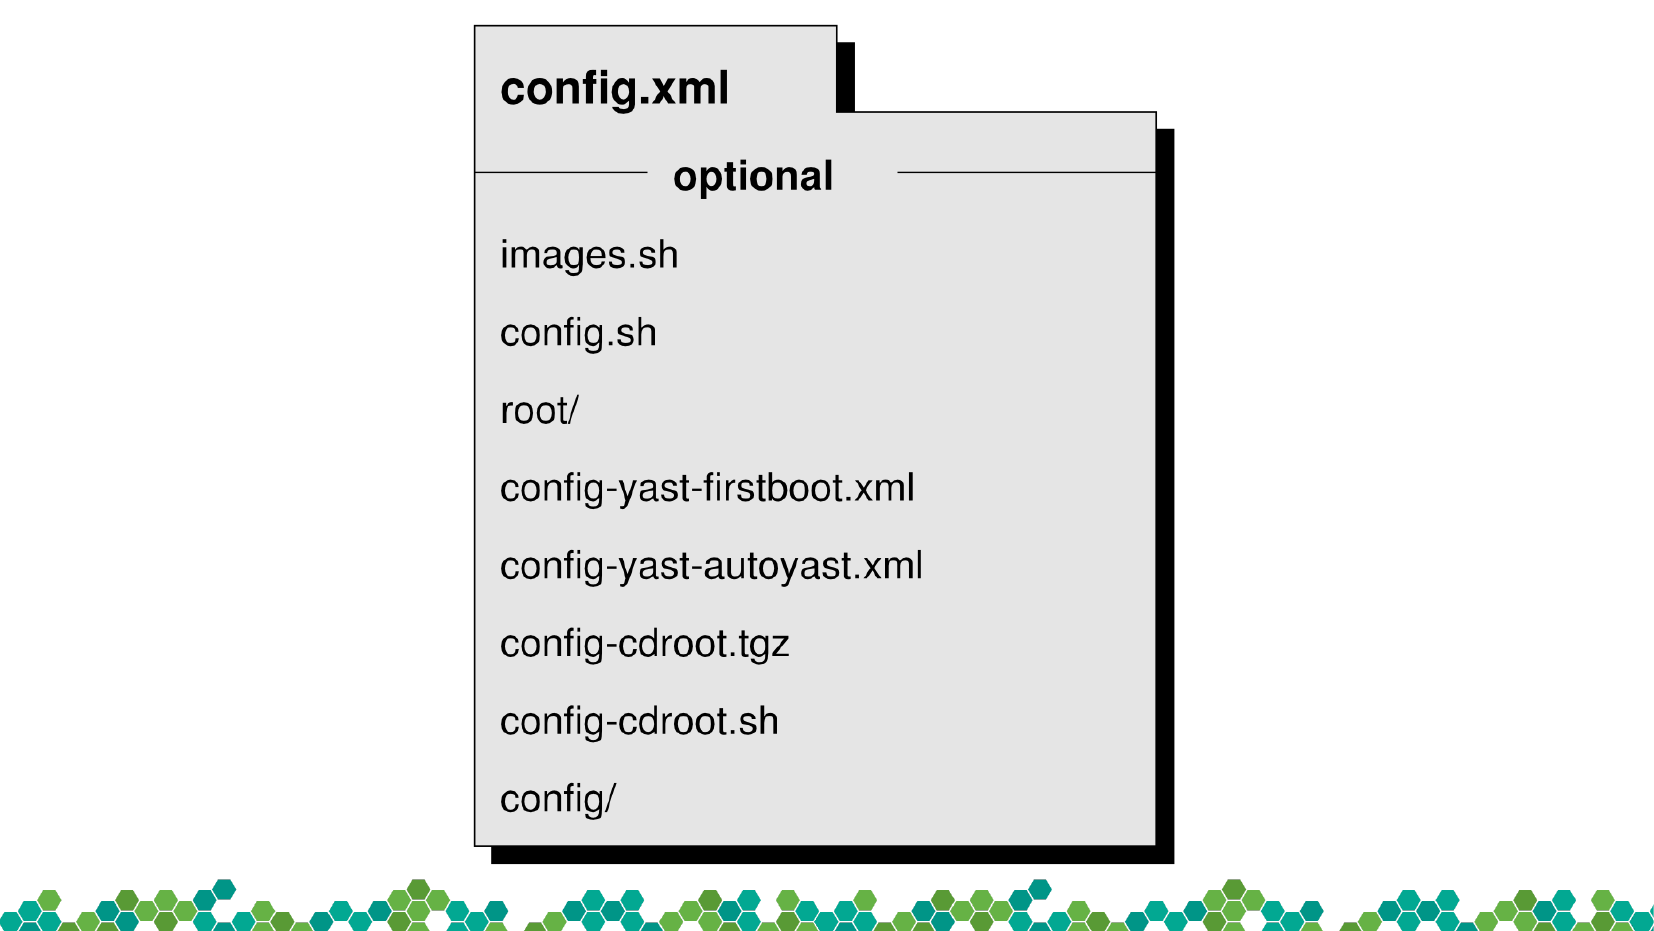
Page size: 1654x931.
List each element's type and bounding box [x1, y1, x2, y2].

picture [0, 871, 1654, 931]
picture [469, 23, 1178, 865]
